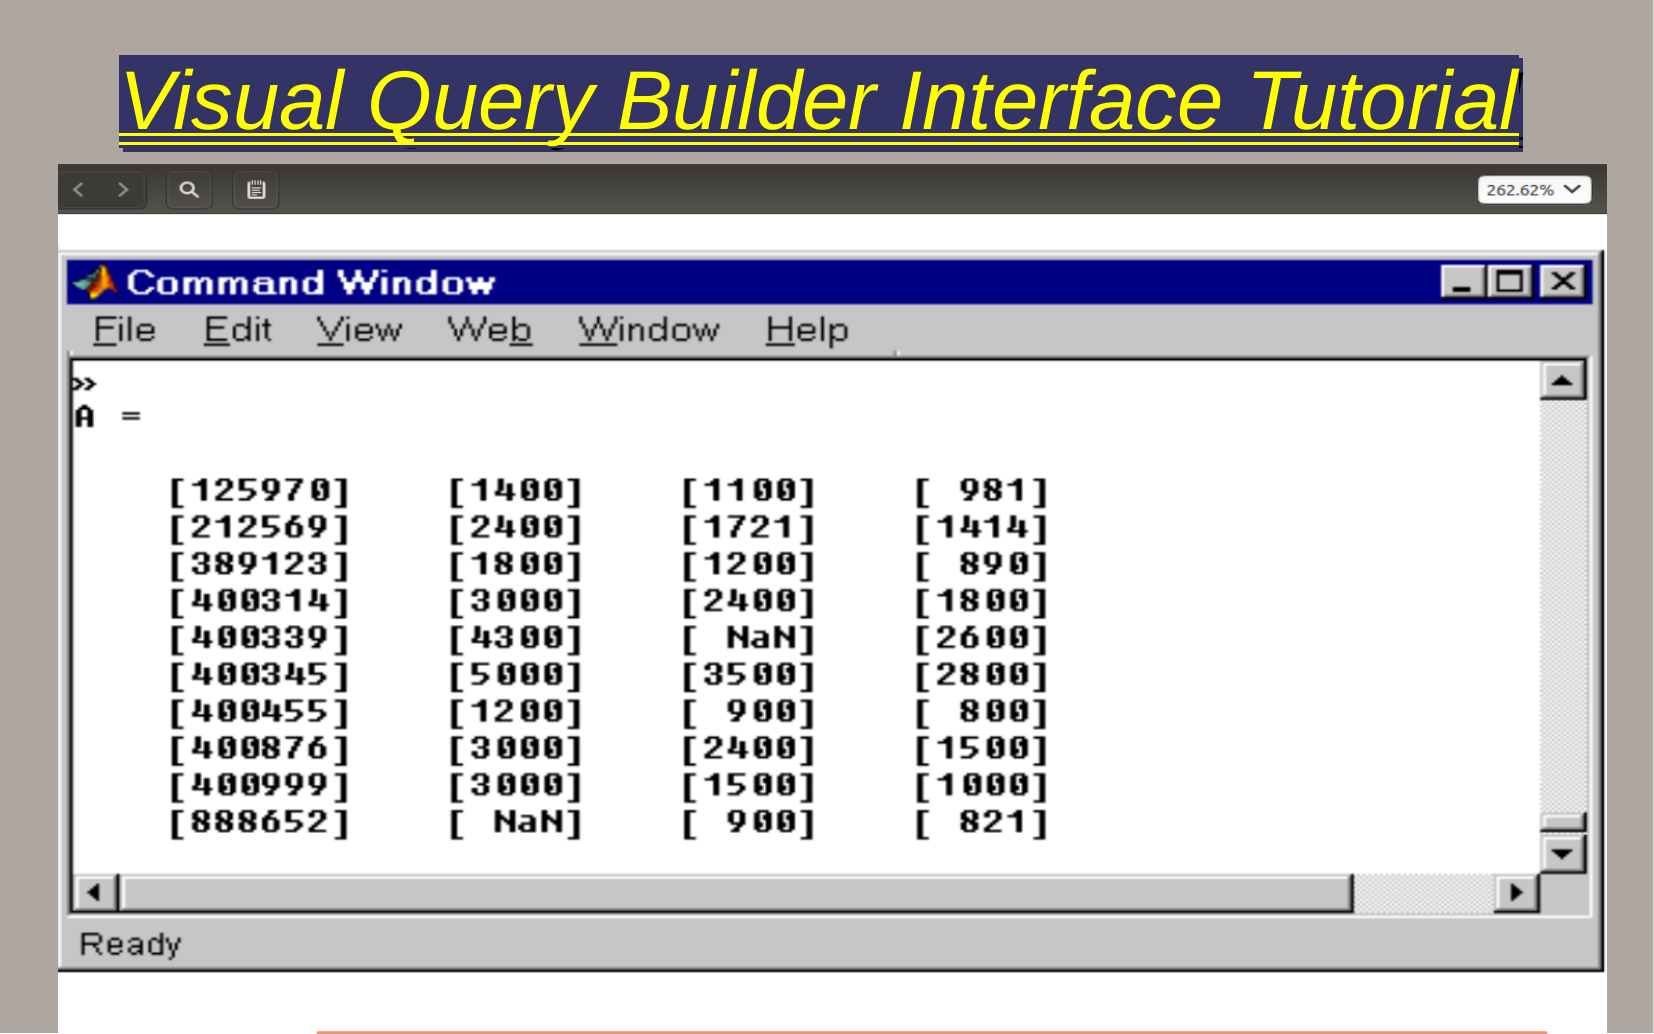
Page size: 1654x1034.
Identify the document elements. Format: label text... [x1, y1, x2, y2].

title Visual Query Builder Interface Tutorial [75, 15, 1564, 164]
picture [58, 164, 1607, 1034]
